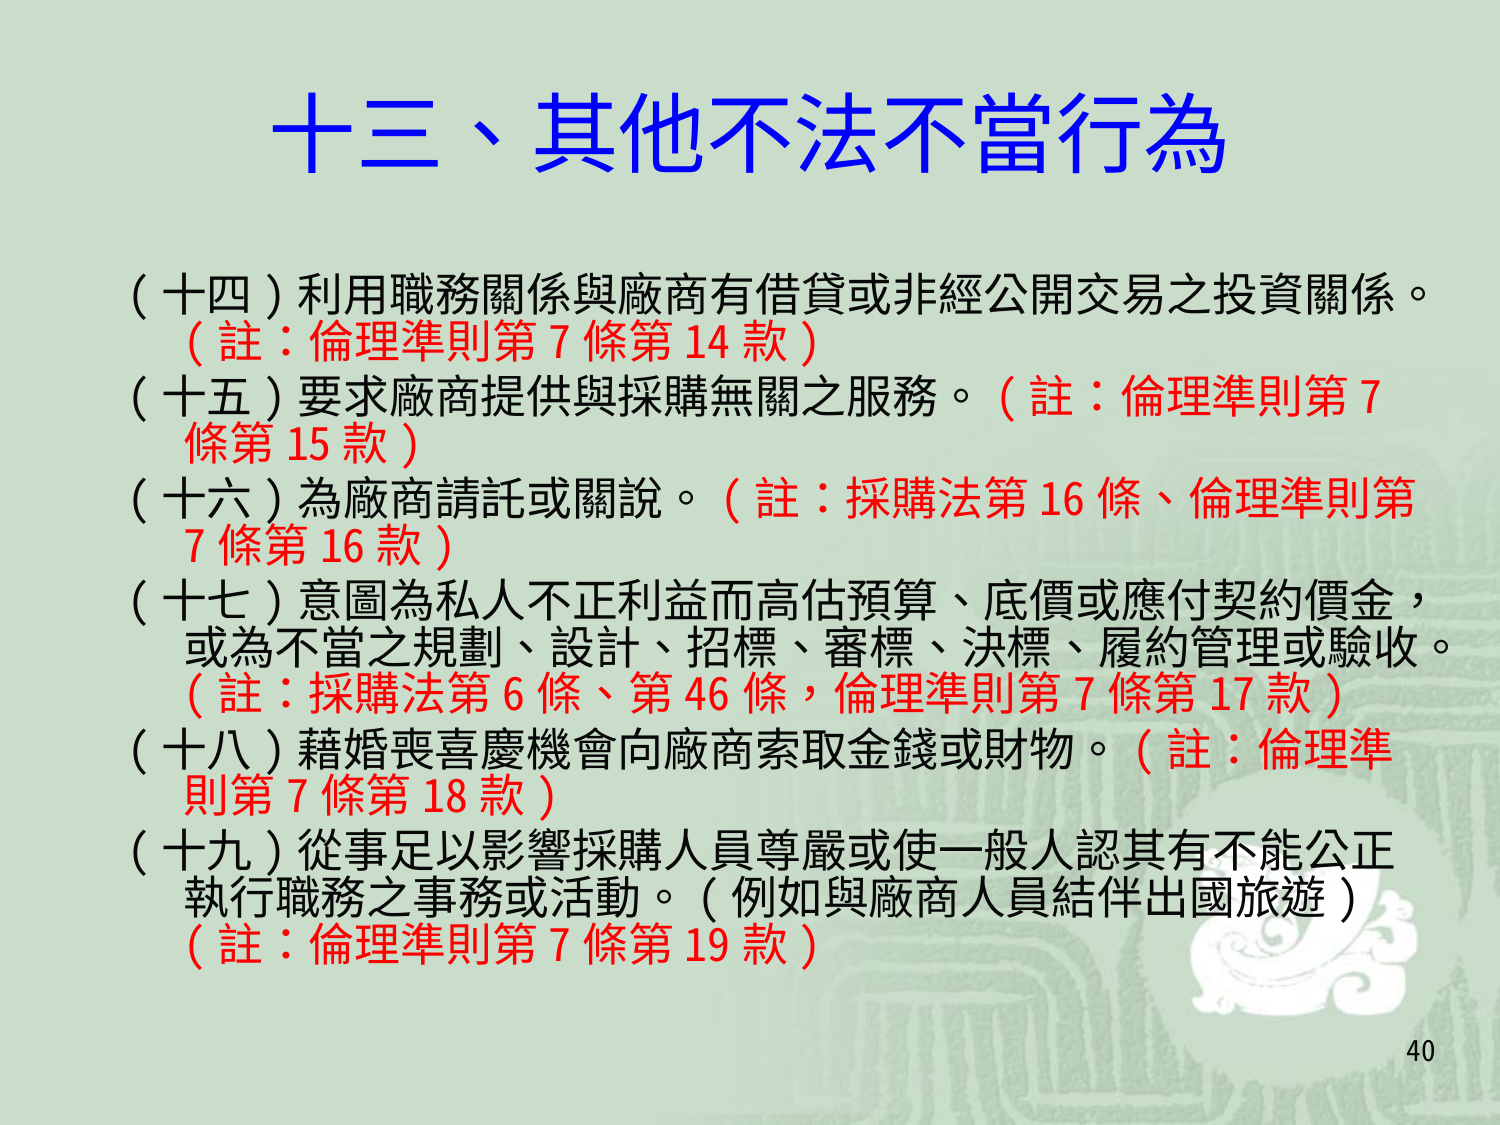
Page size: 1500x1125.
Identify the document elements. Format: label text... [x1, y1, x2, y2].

picture [0, 0, 1500, 1125]
text_box <編號> [1074, 1024, 1451, 1103]
list (十四)利用職務關係與廠商有借貸或非經公開交易之投資關係。(註：倫理準則第7條第14款) (十五)要求廠商提供與採購無關之服務。(註：倫理準則第7條第15款) (十六)為廠商請託或關說。(註：採購法第16條、倫理準則第7條第16款) (十七)意圖為私人不正利益而高估預算、底價或應付契約價金，或為不當之規劃、設計、招標、審標、決標、履約管理或驗收。(註：採購法第6條、第46條，倫理準則第7條第17款) (十八)藉婚喪喜慶機會向廠商索取金錢或財物。(註：倫理準則第7條第18款) (十九)從事足以影響採購人員尊嚴或使一般人認其有不能公正執行職務之事務或活動。(例如與廠商人員結伴出國旅遊)(註：倫理準則第7條第19款) [112, 267, 1442, 1047]
title 十三、其他不法不當行為 [49, 37, 1451, 225]
